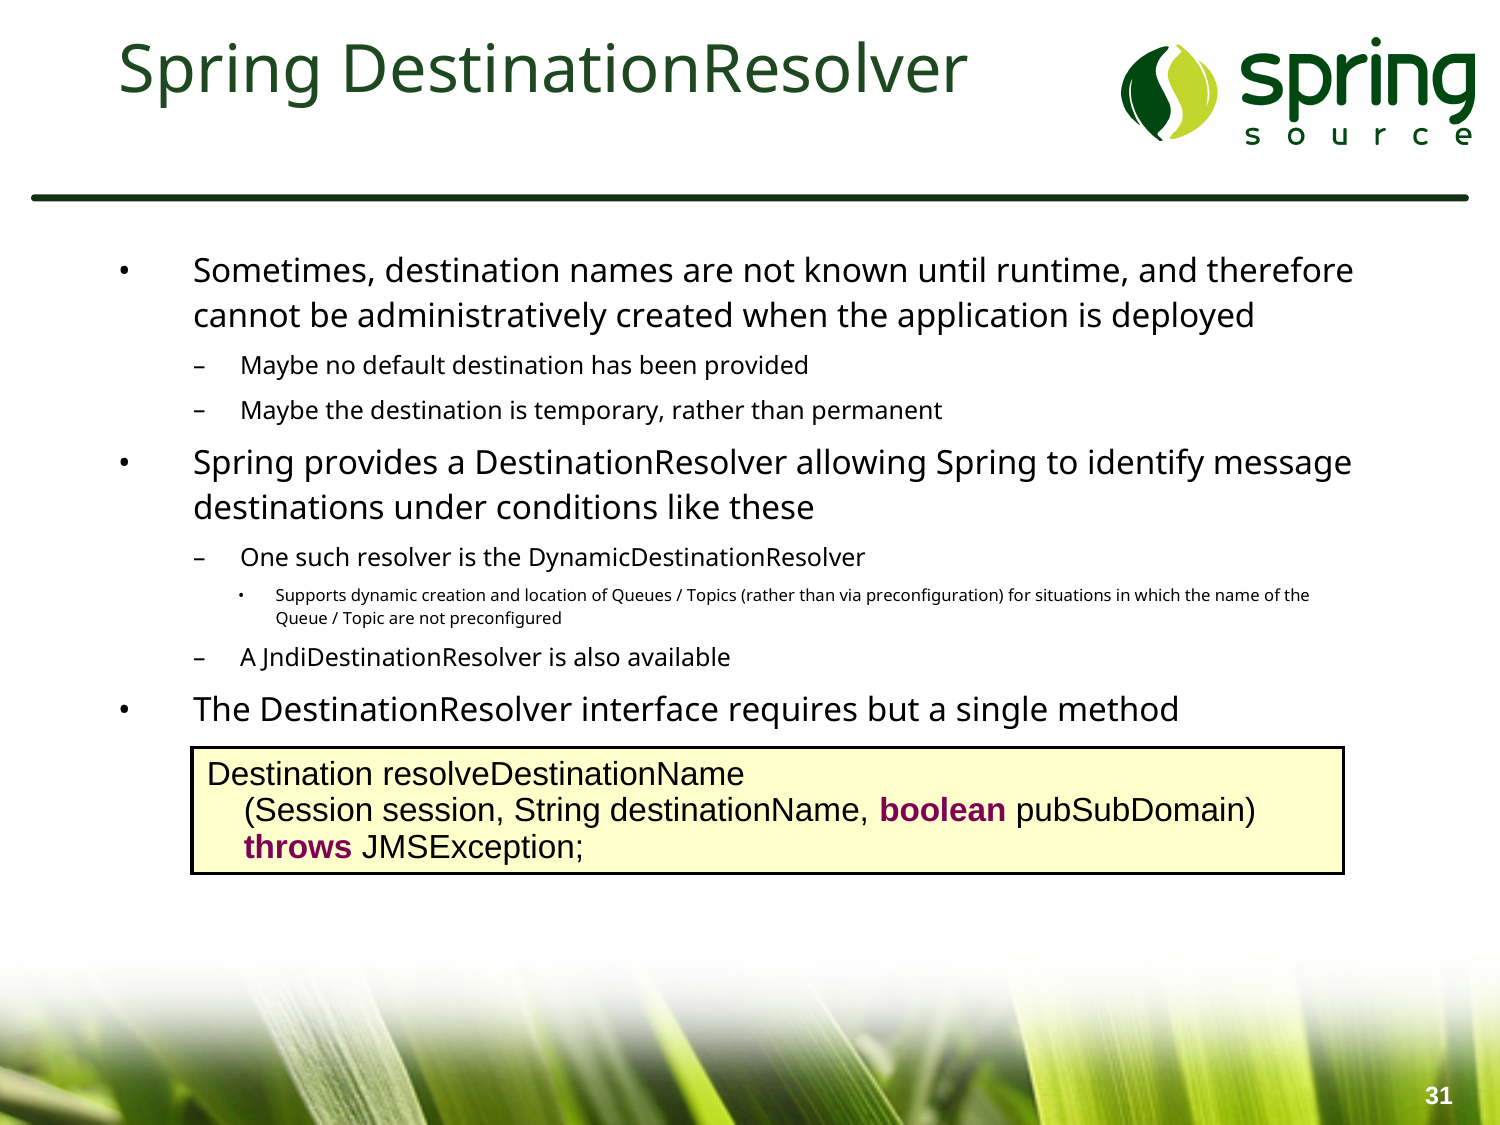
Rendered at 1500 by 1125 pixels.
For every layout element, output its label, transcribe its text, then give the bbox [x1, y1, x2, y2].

list Sometimes, destination names are not known until runtime, and therefore cannot be administratively created when the application is deployed Maybe no default destination has been provided Maybe the destination is temporary, rather than permanent Spring provides a DestinationResolver allowing Spring to identify message destinations under conditions like these One such resolver is the DynamicDestinationResolver Supports dynamic creation and location of Queues / Topics (rather than via preconfiguration) for situations in which the name of the Queue / Topic are not preconfigured A JndiDestinationResolver is also available The DestinationResolver interface requires but a single method [103, 239, 1394, 736]
title Spring DestinationResolver [103, 14, 1137, 177]
text_box Destination resolveDestinationName (Session session, String destinationName, boolean pubSubDomain) throws JMSException; [192, 747, 1344, 874]
picture [0, 944, 1500, 1125]
picture [1137, 37, 1475, 145]
